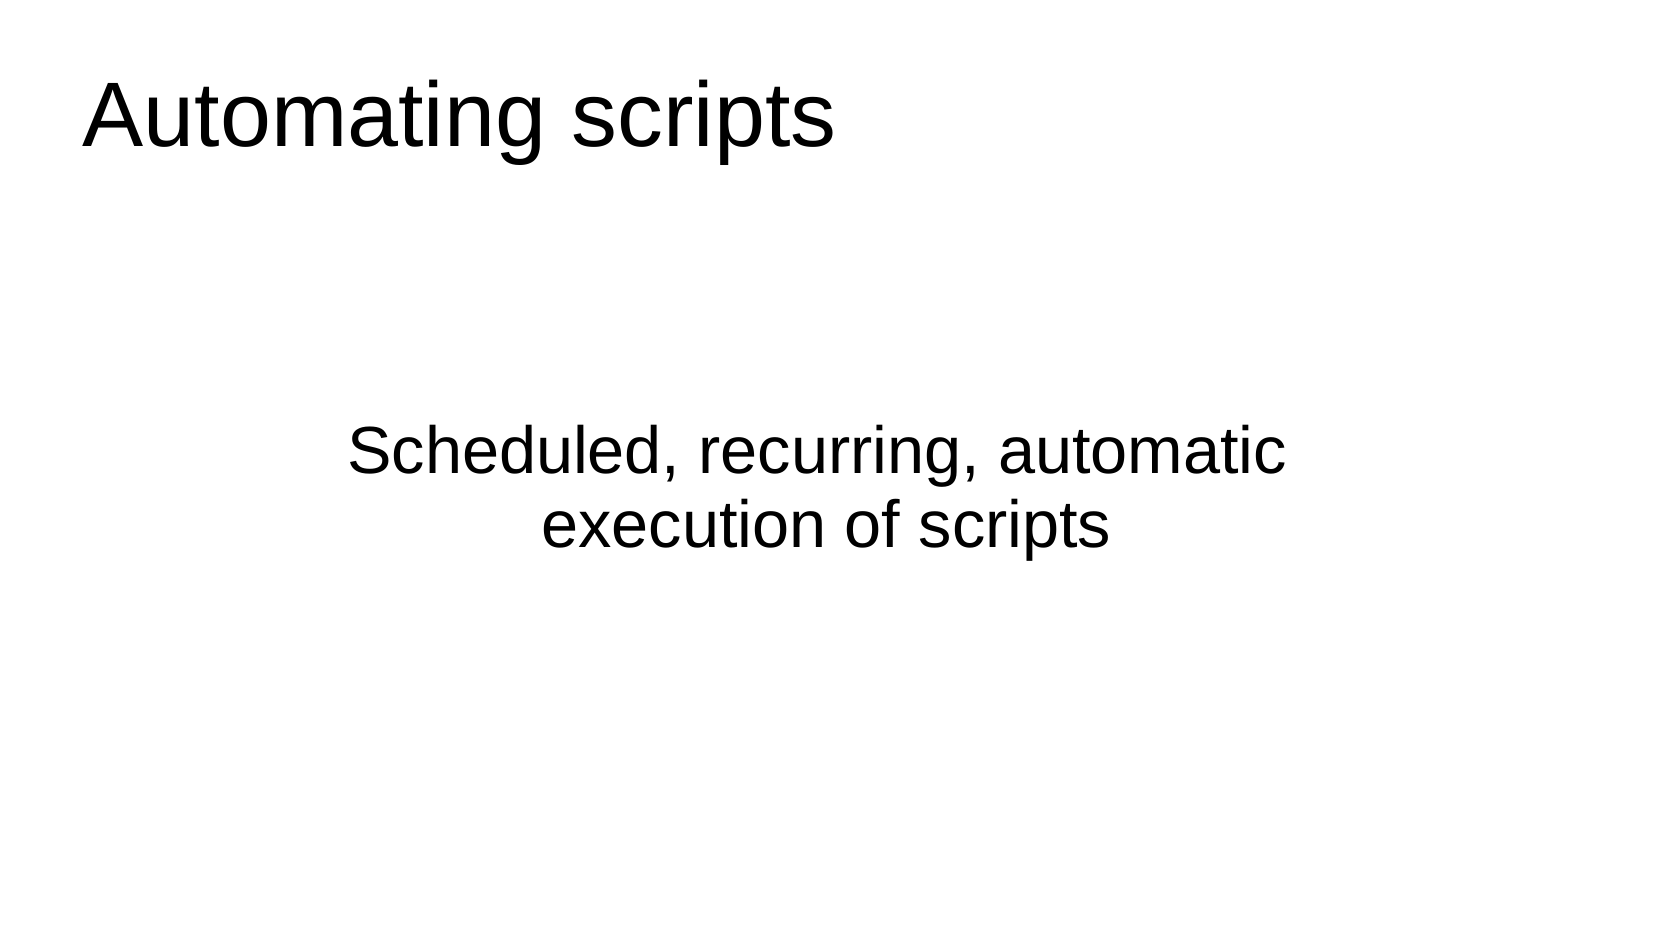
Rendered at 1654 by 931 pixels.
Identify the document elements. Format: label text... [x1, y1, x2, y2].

subtitle Scheduled, recurring, automatic execution of scripts [82, 217, 1571, 758]
title Automating scripts [82, 37, 1571, 193]
